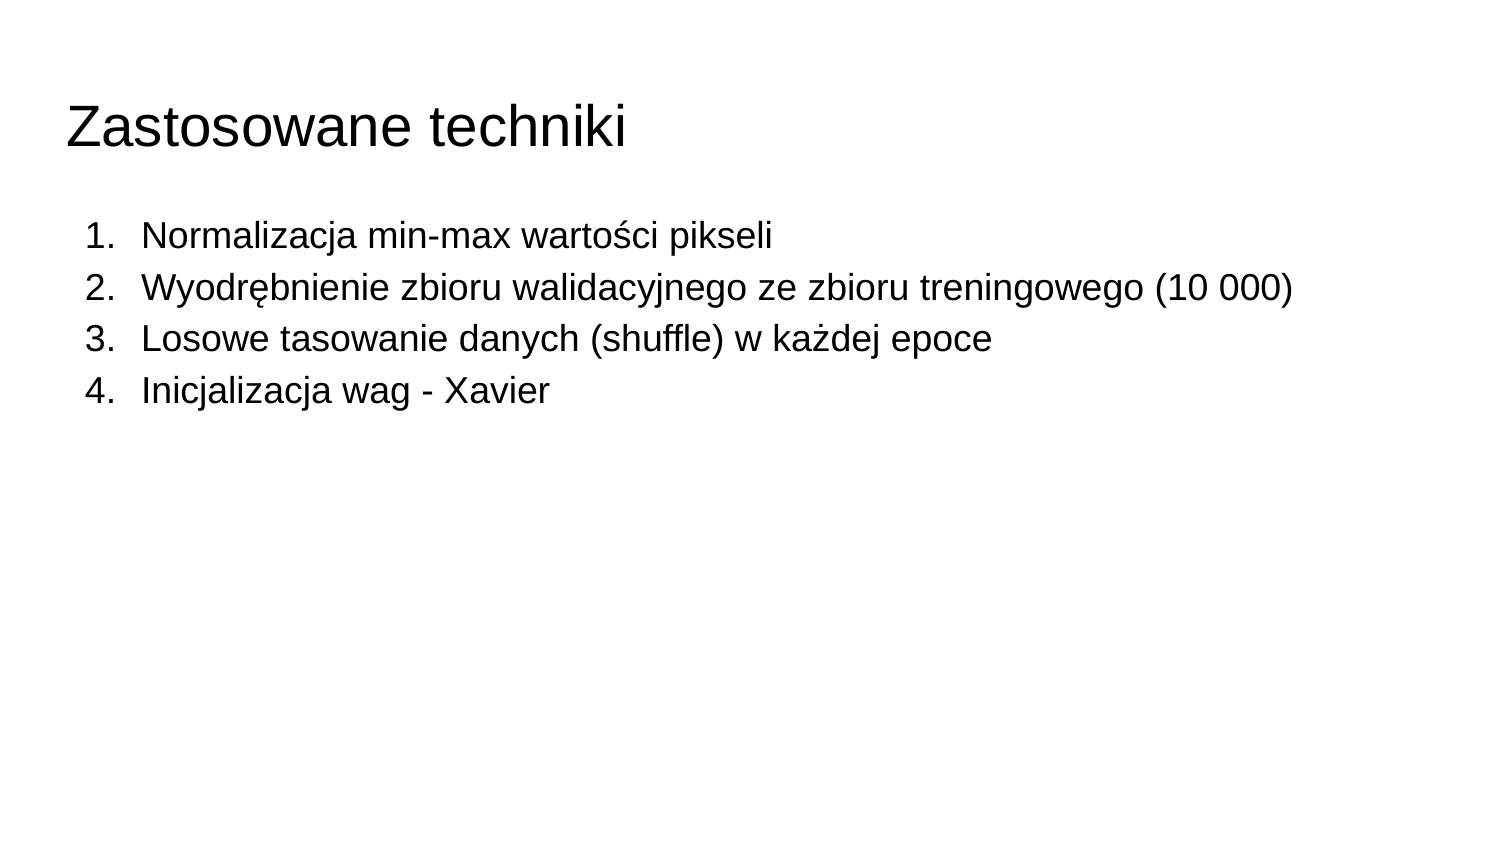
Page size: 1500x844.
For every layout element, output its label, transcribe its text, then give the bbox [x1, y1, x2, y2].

title Zastosowane techniki [51, 72, 1449, 167]
list Normalizacja min-max wartości pikseli Wyodrębnienie zbioru walidacyjnego ze zbioru treningowego (10 000) Losowe tasowanie danych (shuffle) w każdej epoce Inicjalizacja wag - Xavier [51, 189, 1449, 750]
